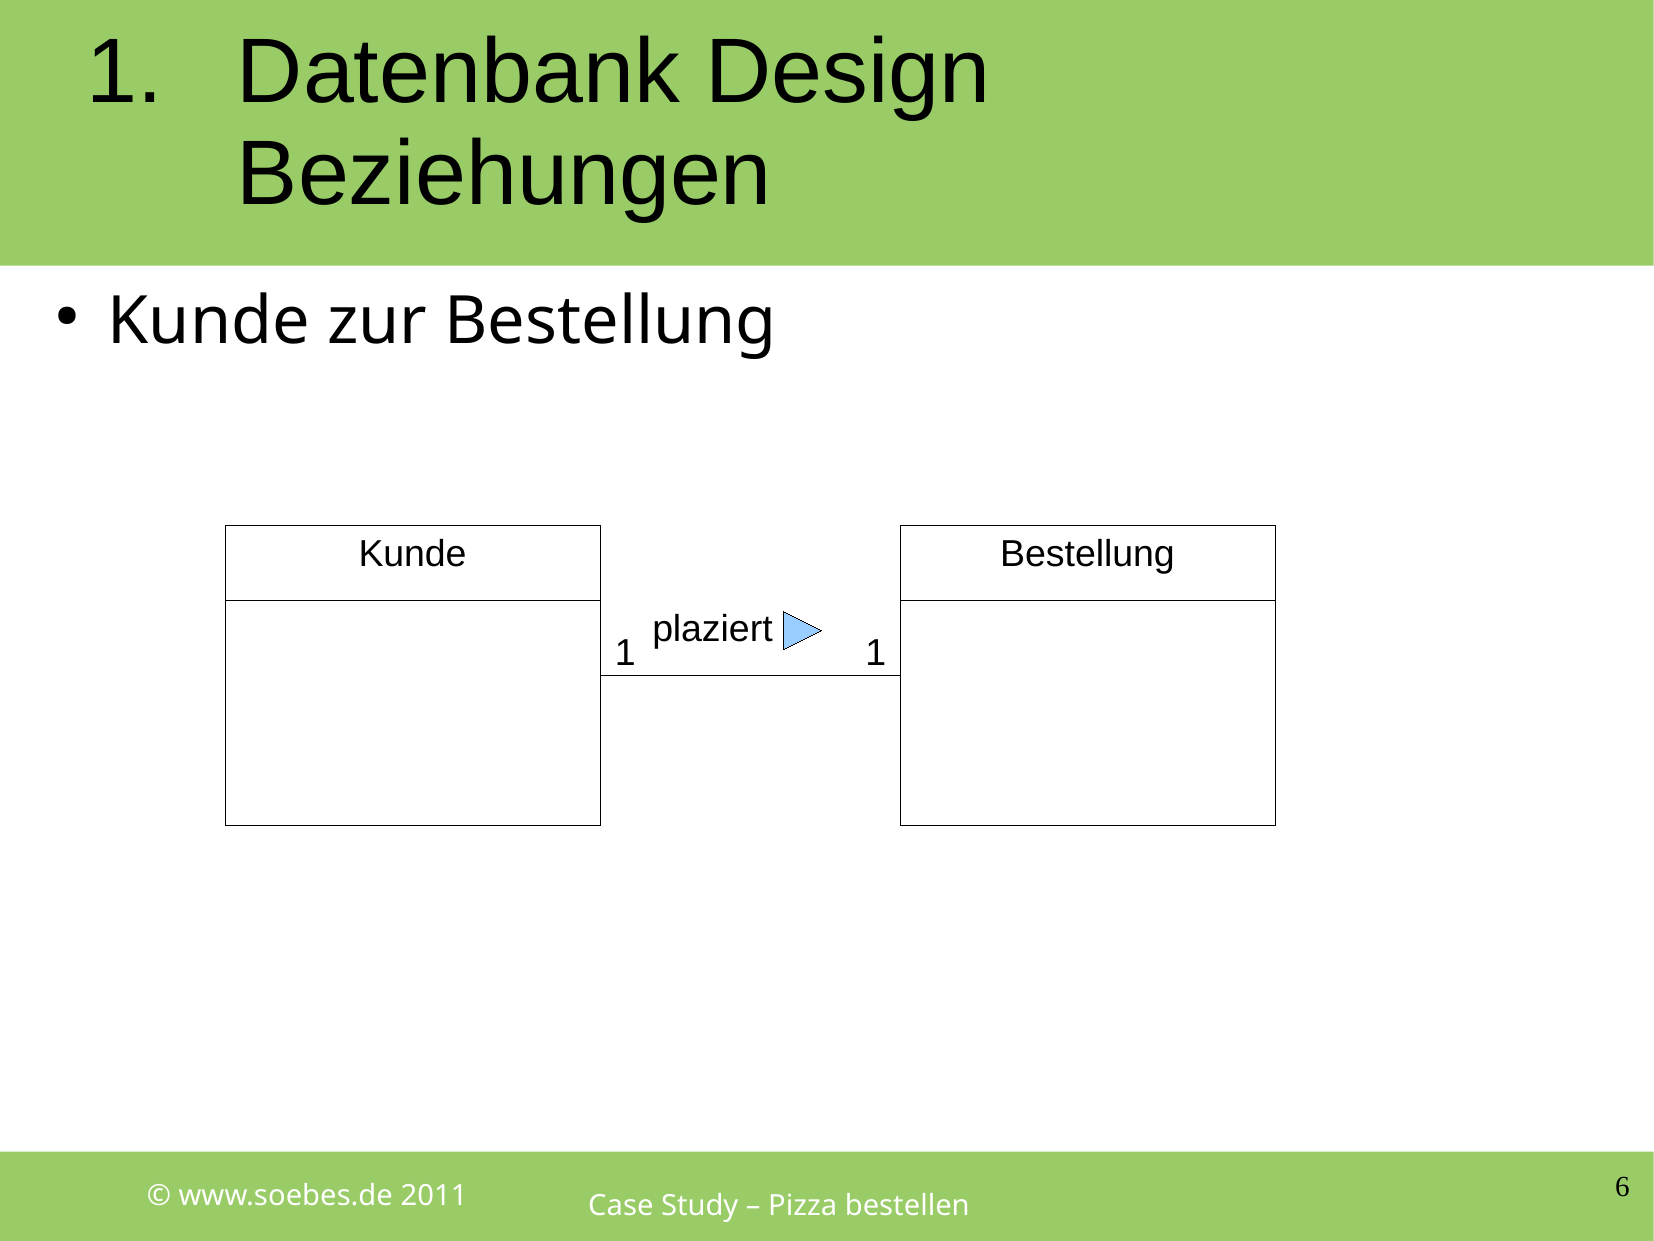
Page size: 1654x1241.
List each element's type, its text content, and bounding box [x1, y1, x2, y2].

text_box [783, 611, 822, 650]
text_box Bestellung [900, 525, 1276, 582]
text_box plaziert [637, 600, 796, 657]
text_box 1 [850, 623, 970, 681]
title 1. Datenbank Design Beziehungen [86, 17, 1576, 226]
text_box Kunde [225, 525, 601, 582]
list Kunde zur Bestellung [37, 272, 1613, 1091]
text_box 1 [600, 623, 638, 681]
